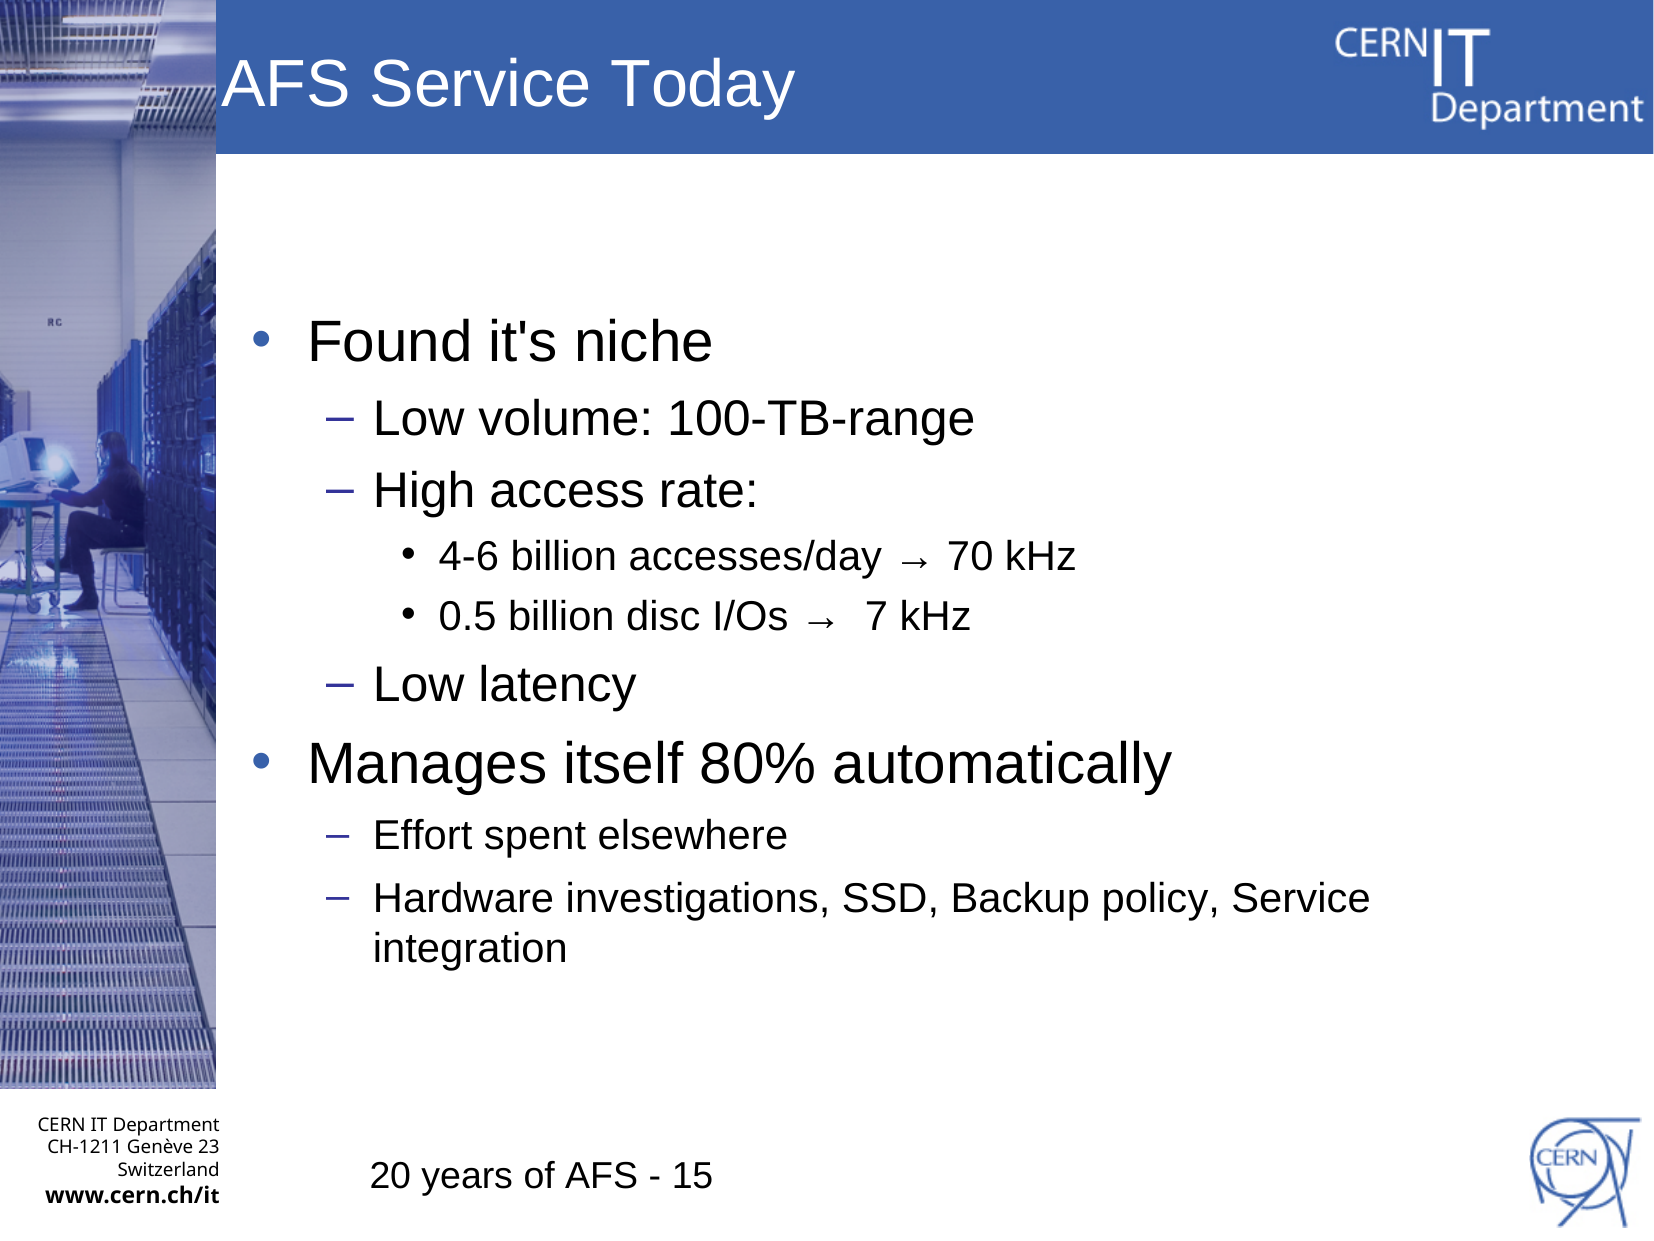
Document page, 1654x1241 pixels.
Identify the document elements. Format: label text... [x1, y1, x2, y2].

picture [1529, 1116, 1642, 1228]
picture [216, 0, 1654, 154]
title AFS Service Today [206, 12, 1182, 148]
list Found it's niche Low volume: 100-TB-range High access rate: 4-6 billion accesses/day → 70 kHz 0.5 billion disc I/Os → 7 kHz Low latency Manages itself 80% automatically Effort spent elsewhere Hardware investigations, SSD, Backup policy, Service integration [236, 295, 1577, 1115]
